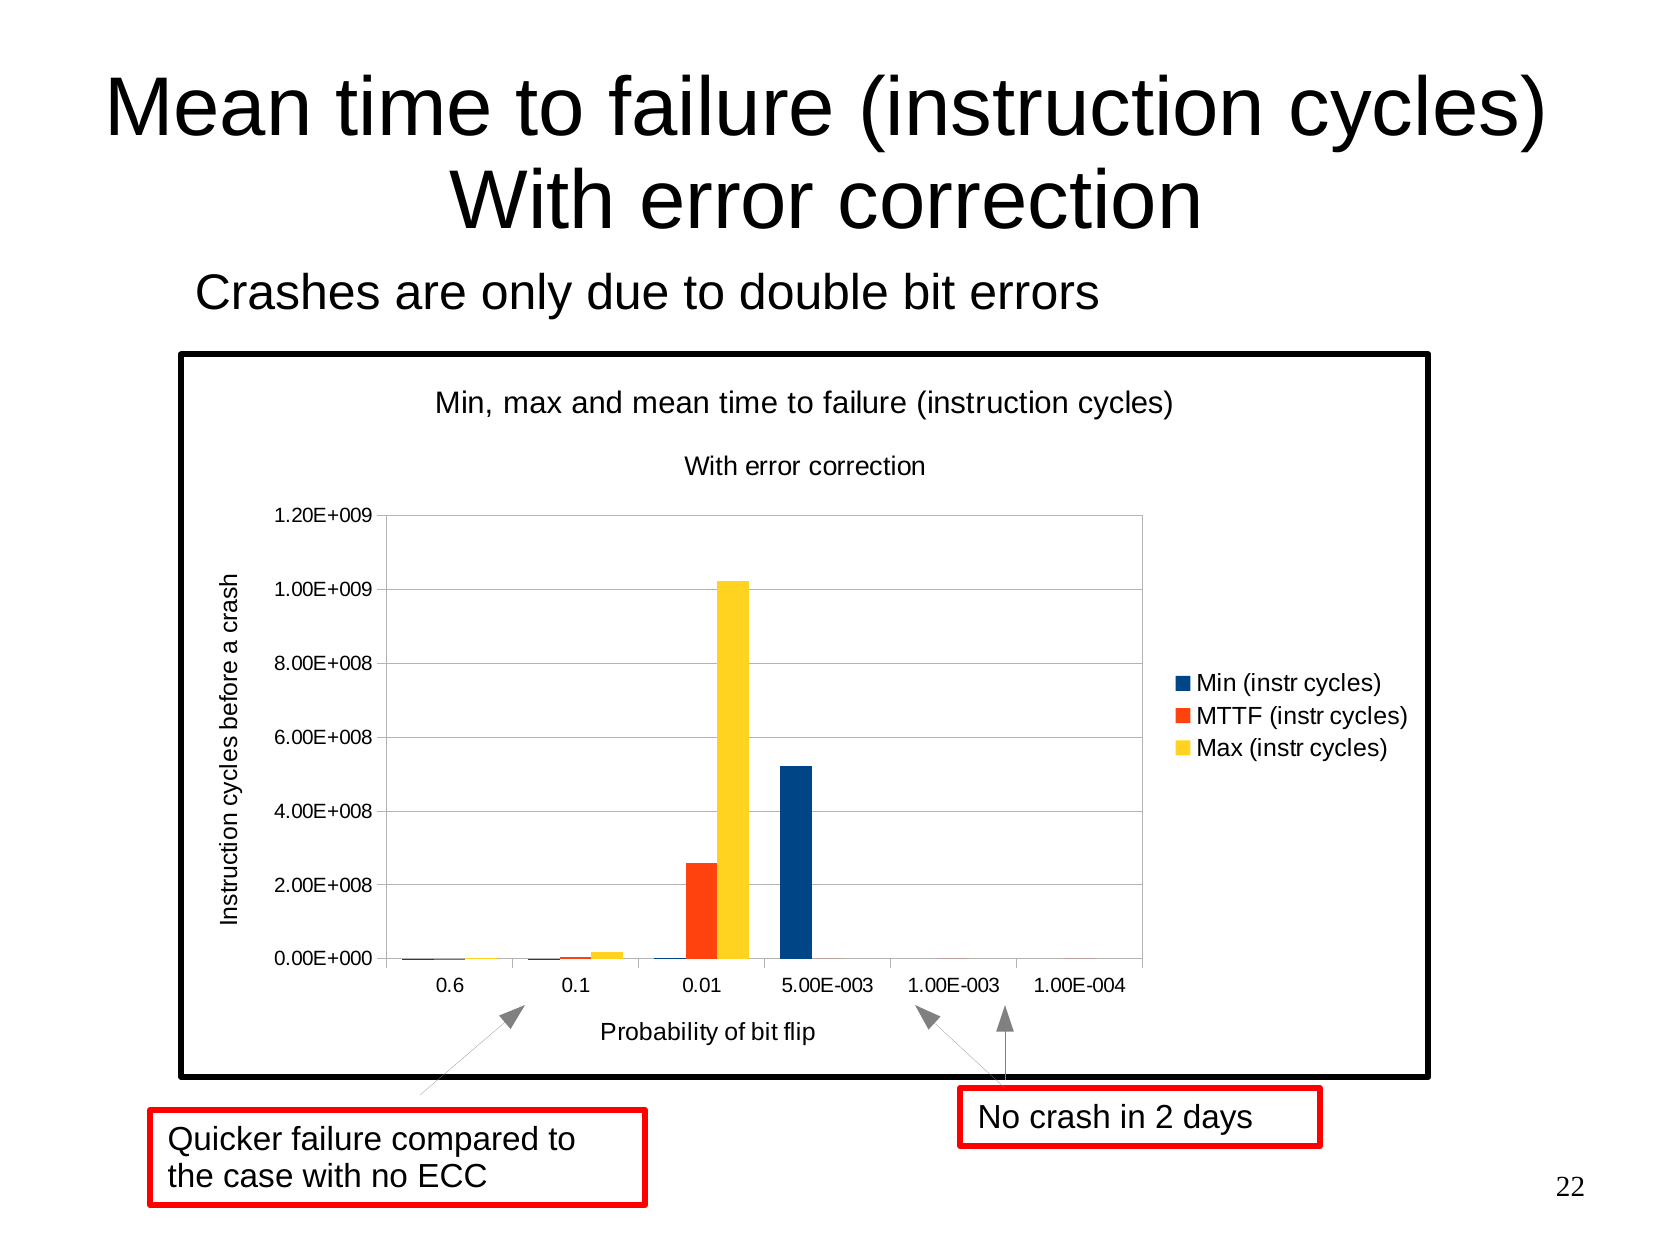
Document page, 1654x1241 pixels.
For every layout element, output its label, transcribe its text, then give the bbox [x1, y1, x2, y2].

text_box Crashes are only due to double bit errors [180, 256, 1321, 328]
text_box No crash in 2 days [960, 1088, 1321, 1146]
title Mean time to failure (instruction cycles) With error correction [82, 49, 1571, 257]
text_box Quicker failure compared to the case with no ECC [150, 1110, 646, 1205]
chart [178, 351, 1432, 1081]
